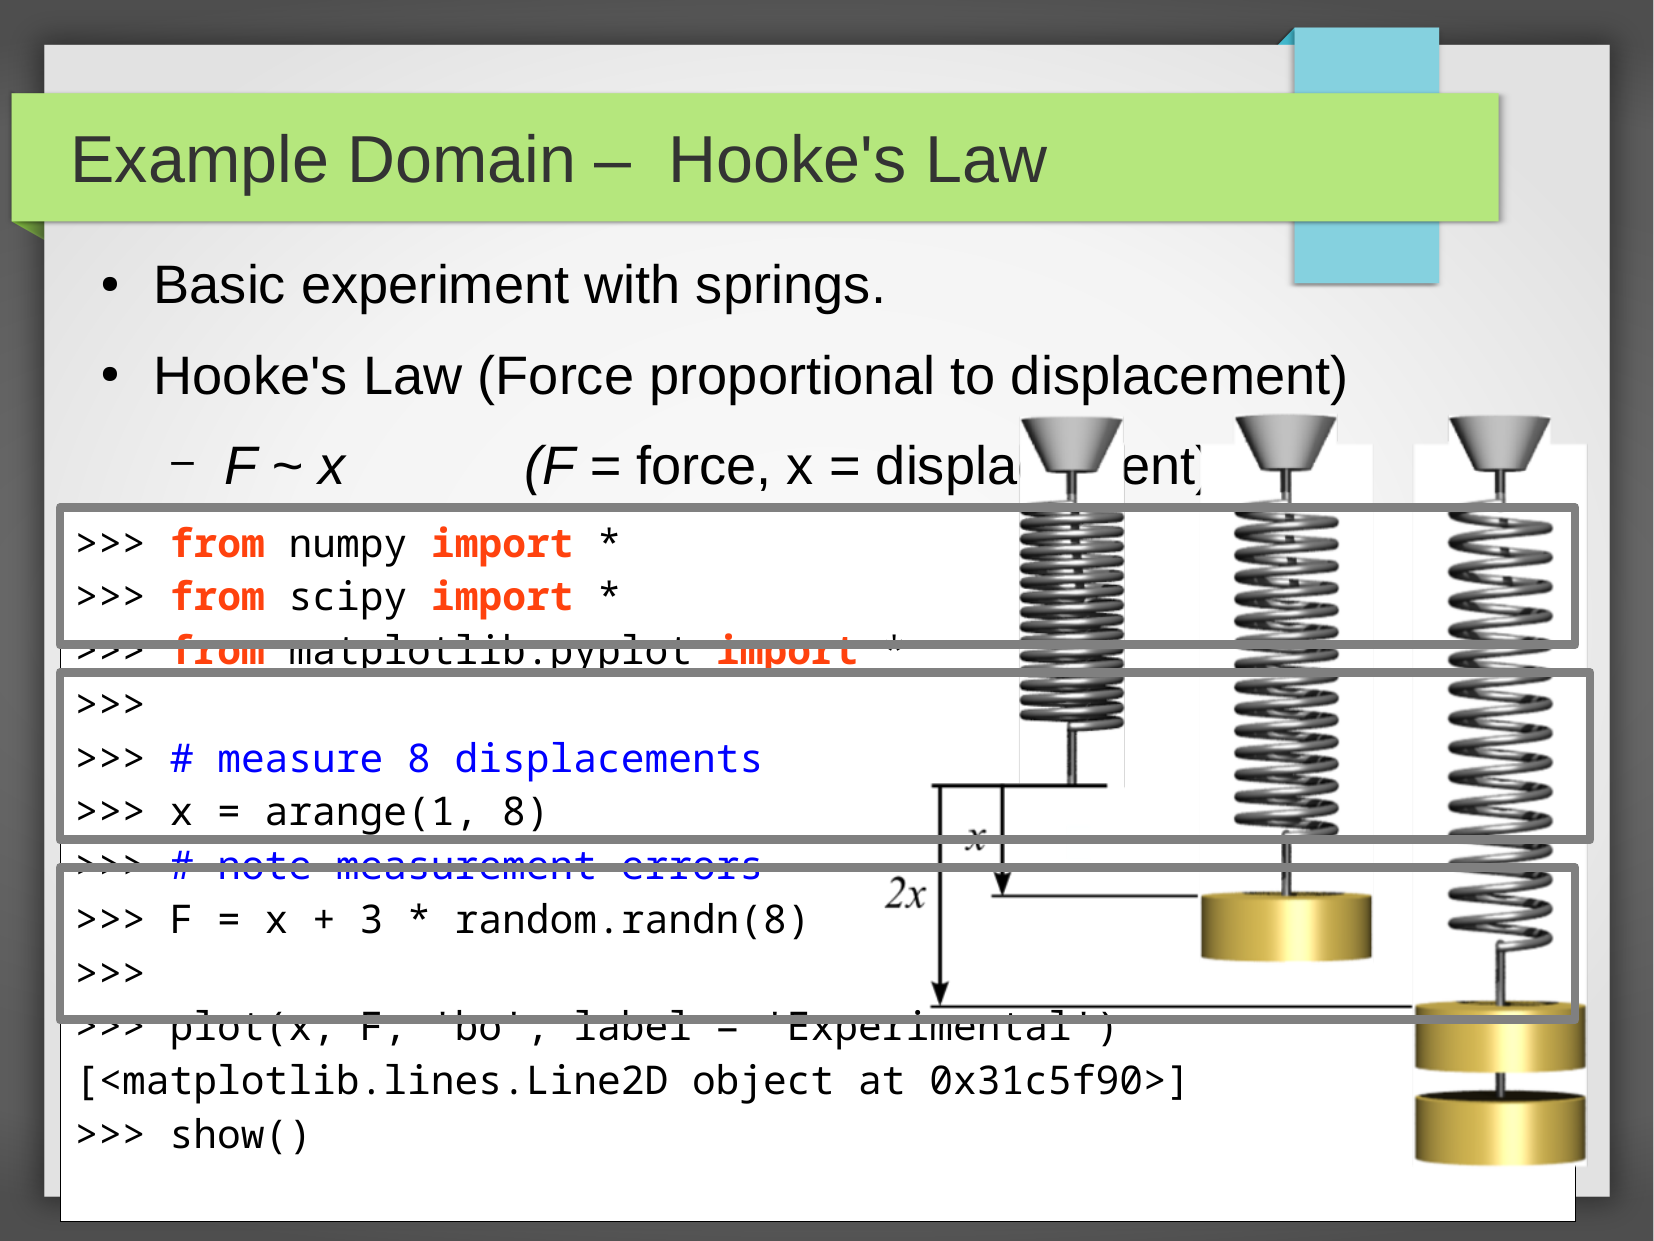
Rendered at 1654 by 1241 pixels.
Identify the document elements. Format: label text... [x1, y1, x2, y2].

list Basic experiment with springs. Hooke's Law (Force proportional to displacement) F ~ x (F = force, x = displacement) [82, 255, 1538, 507]
title Example Domain – Hooke's Law [70, 106, 1229, 213]
text_box >>> from numpy import * >>> from scipy import * >>> from matplotlib.pyplot import * >>> >>> # measure 8 displacements >>> x = arange(1, 8) >>> # note measurement errors >>> F = x + 3 * random.randn(8) >>> >>> plot(x, F, 'bo', label = 'Experimental') [<matplotlib.lines.Line2D object at 0x31c5f90>] >>> show() [60, 1020, 855, 1066]
text_box >>> from numpy import * >>> from scipy import * >>> from matplotlib.pyplot import * >>> >>> # measure 8 displacements >>> x = arange(1, 8) >>> # note measurement errors >>> F = x + 3 * random.randn(8) >>> >>> plot(x, F, 'bo', label = 'Experimental') [<matplotlib.lines.Line2D object at 0x31c5f90>] >>> show() [60, 840, 855, 867]
text_box >>> from numpy import * >>> from scipy import * >>> from matplotlib.pyplot import * >>> >>> # measure 8 displacements >>> x = arange(1, 8) >>> # note measurement errors >>> F = x + 3 * random.randn(8) >>> >>> plot(x, F, 'bo', label = 'Experimental') [<matplotlib.lines.Line2D object at 0x31c5f90>] >>> show() [60, 645, 855, 672]
text_box [60, 867, 1576, 1020]
picture [0, 0, 1654, 1241]
text_box [60, 507, 1576, 645]
text_box [60, 672, 1591, 840]
